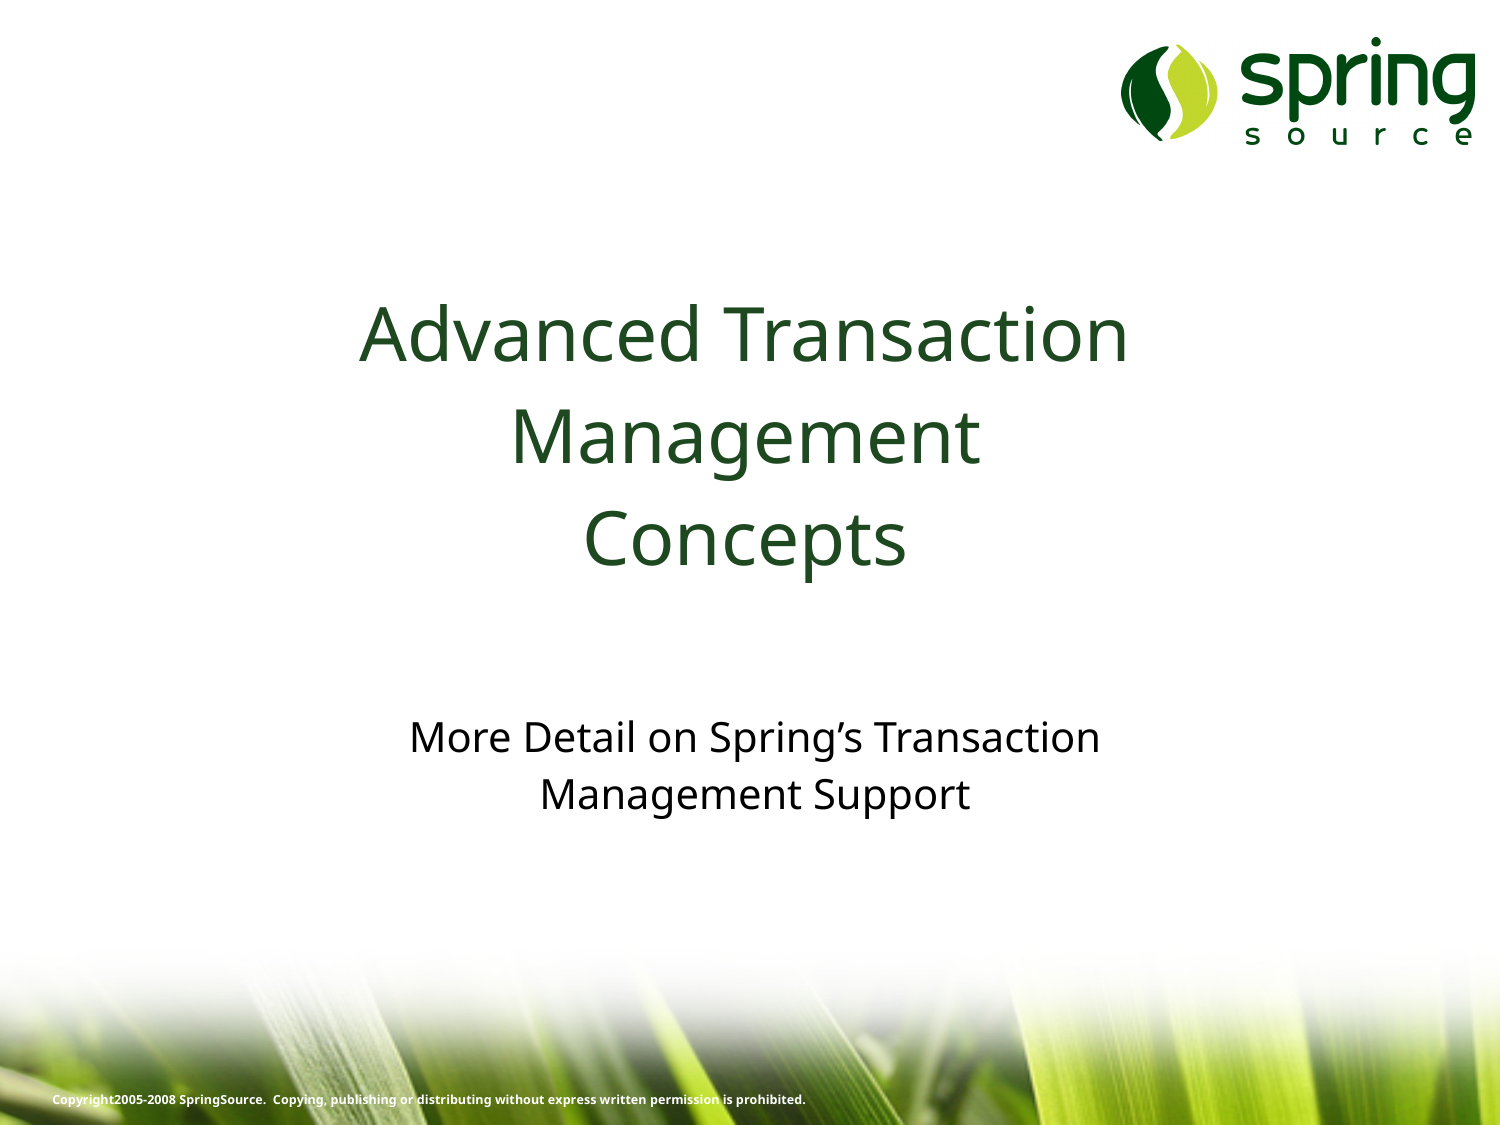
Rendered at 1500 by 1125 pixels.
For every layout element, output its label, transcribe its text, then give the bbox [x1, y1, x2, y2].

title Advanced Transaction Management Concepts [107, 289, 1383, 579]
subtitle More Detail on Spring’s Transaction Management Support [192, 565, 1243, 854]
picture [1121, 37, 1475, 145]
picture [0, 944, 1500, 1125]
